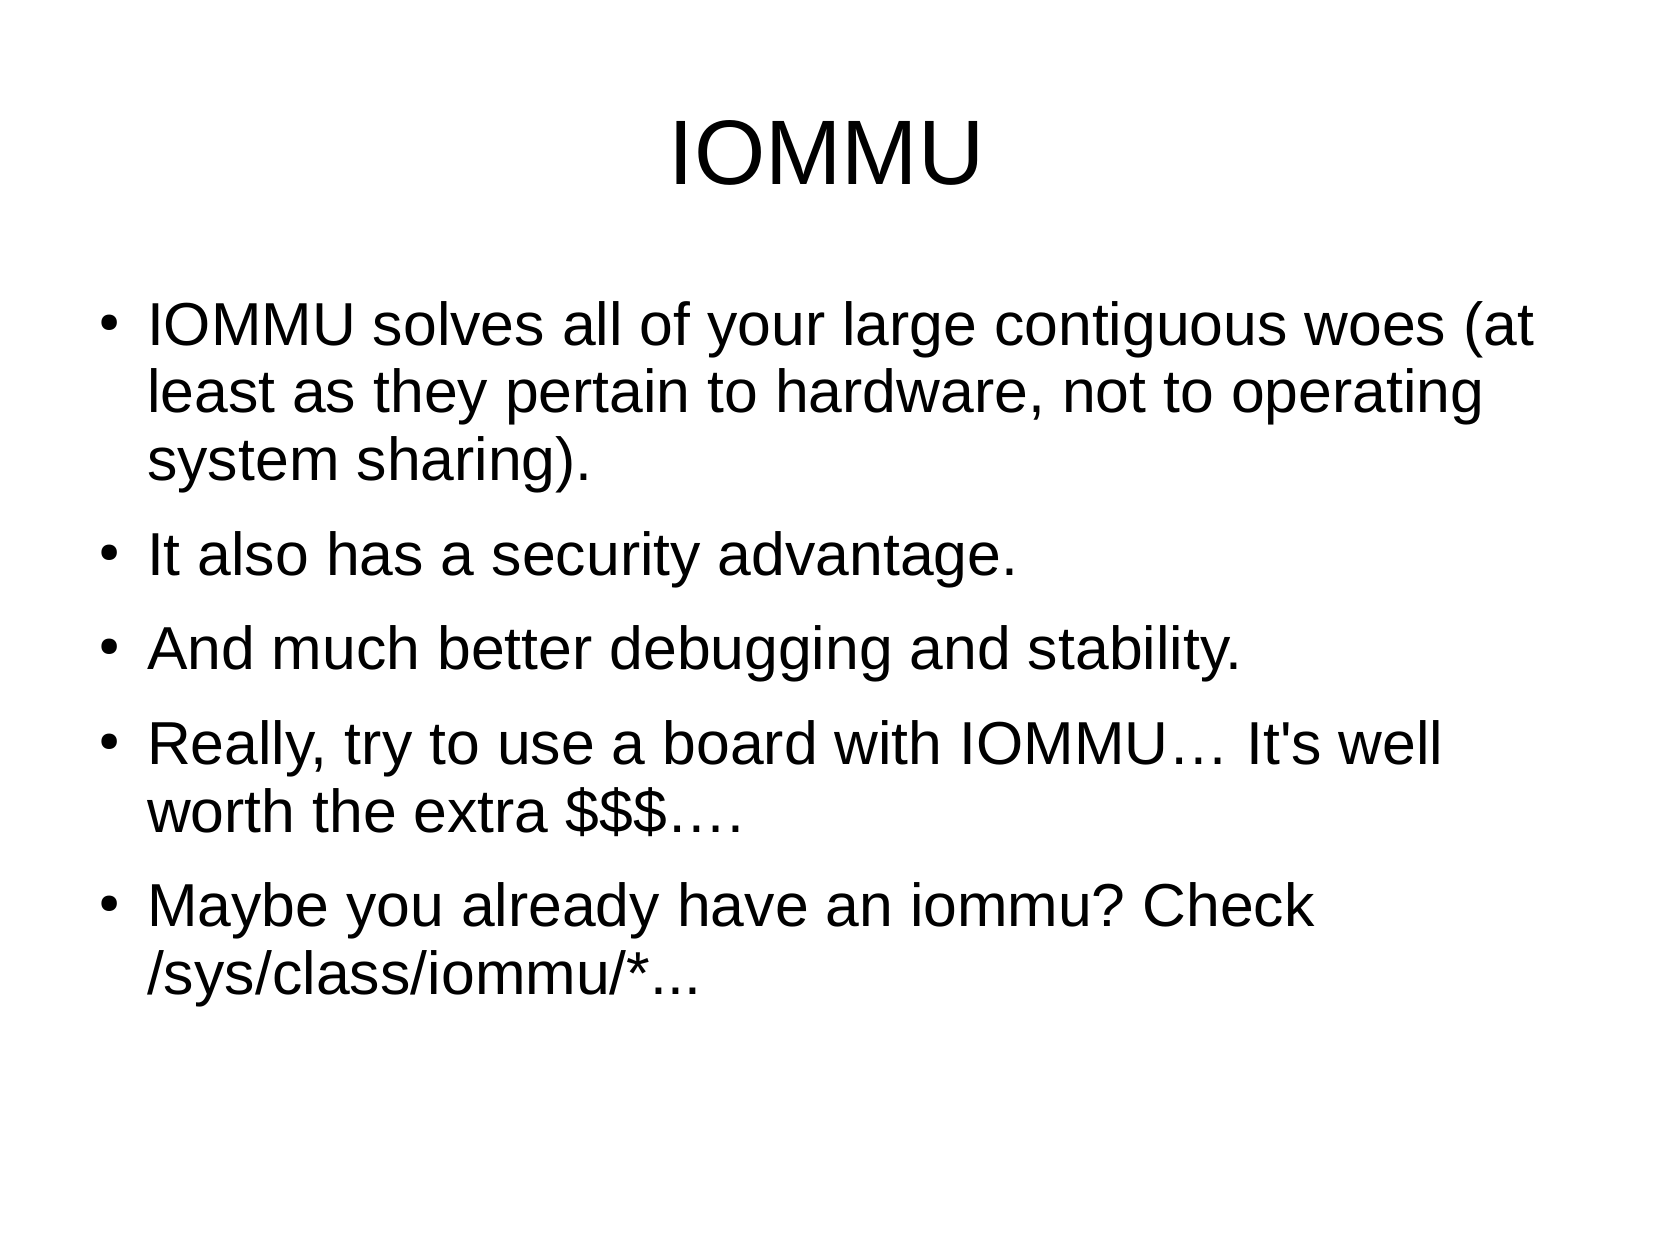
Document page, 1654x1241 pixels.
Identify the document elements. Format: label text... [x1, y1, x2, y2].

list IOMMU solves all of your large contiguous woes (at least as they pertain to hardware, not to operating system sharing). It also has a security advantage. And much better debugging and stability. Really, try to use a board with IOMMU… It's well worth the extra $$$…. Maybe you already have an iommu? Check /sys/class/iommu/*... [82, 290, 1571, 1010]
title IOMMU [82, 49, 1571, 257]
